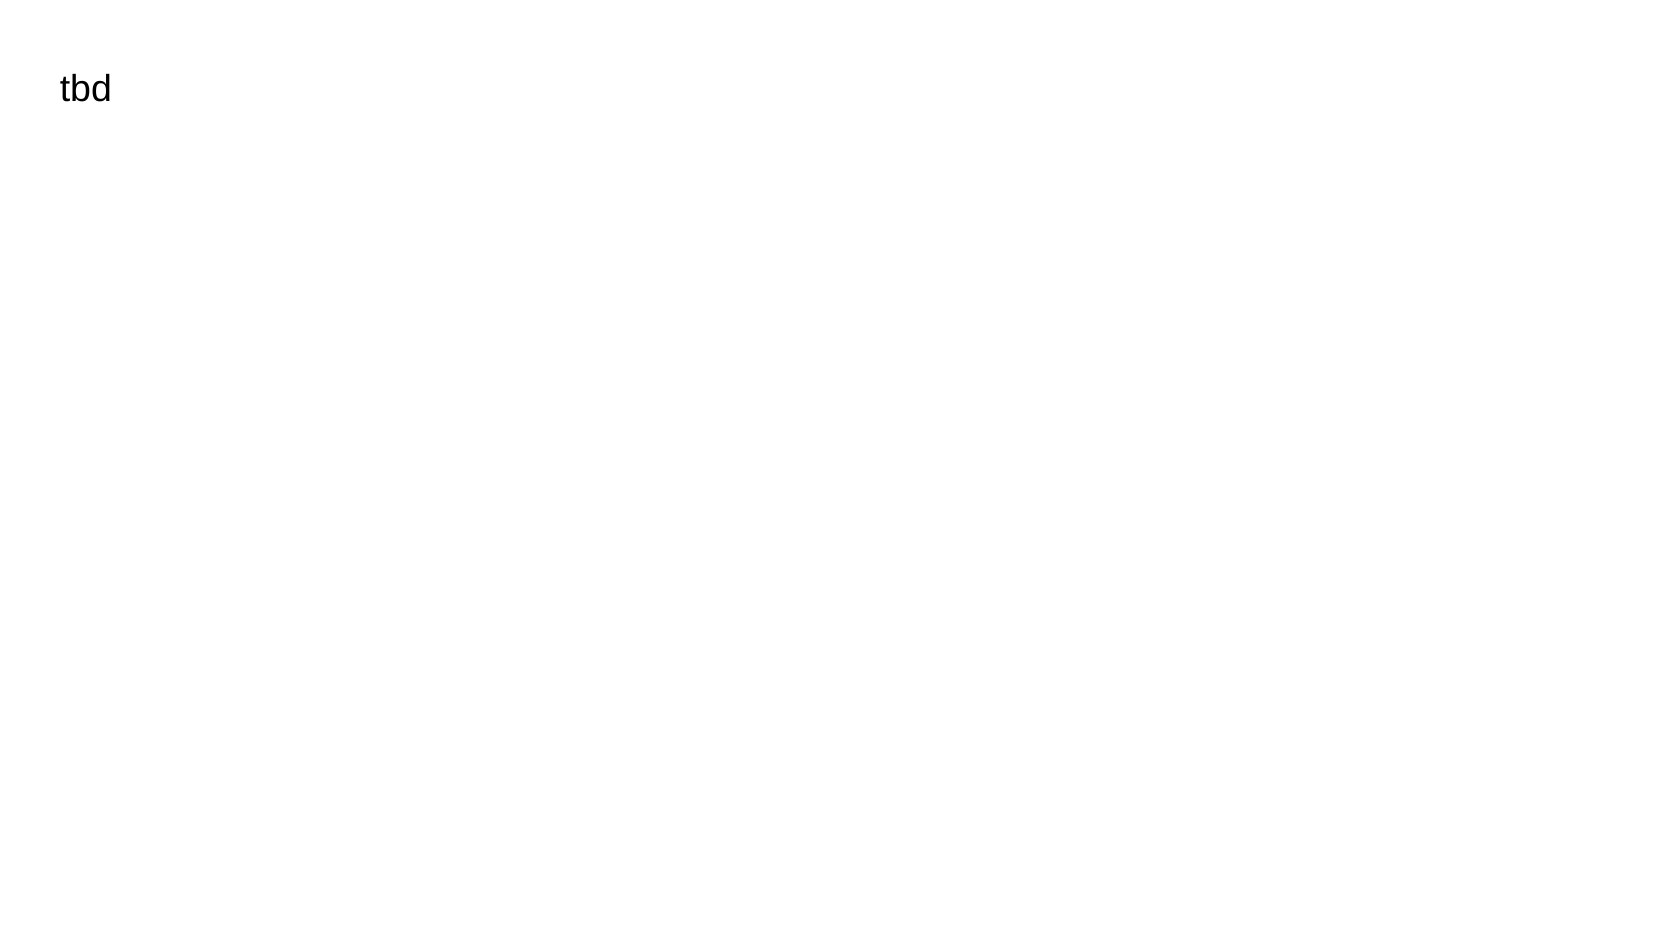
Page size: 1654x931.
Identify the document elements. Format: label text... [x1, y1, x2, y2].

text_box tbd [45, 60, 340, 117]
